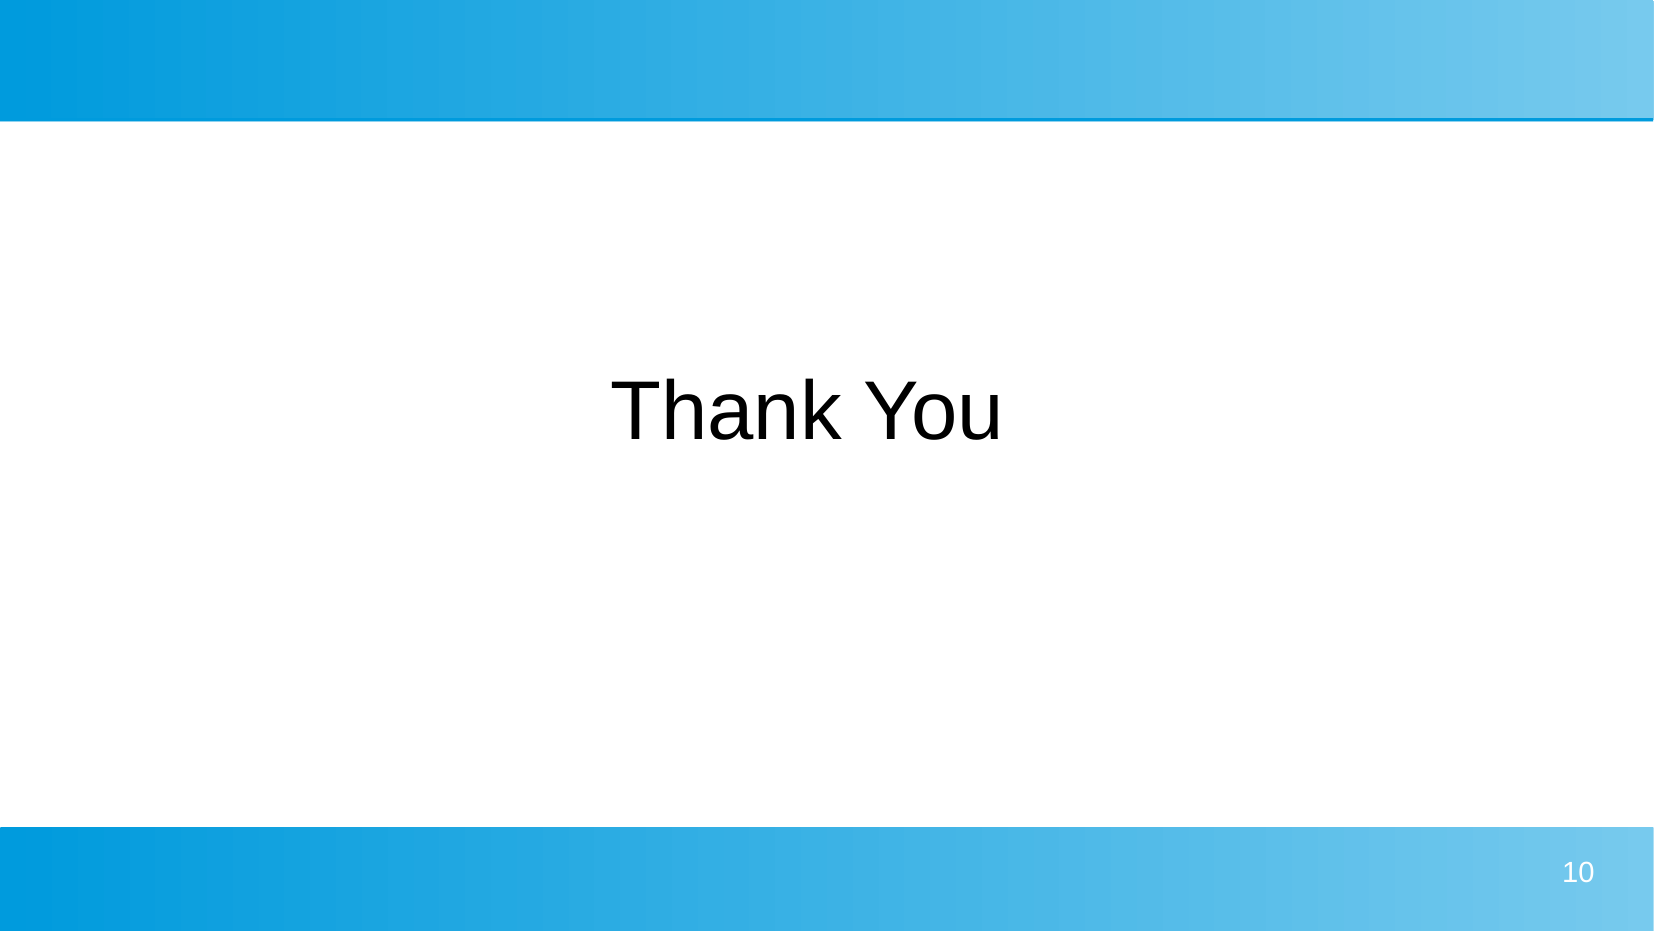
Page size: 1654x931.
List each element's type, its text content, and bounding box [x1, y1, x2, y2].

title Thank You [39, 364, 1576, 458]
